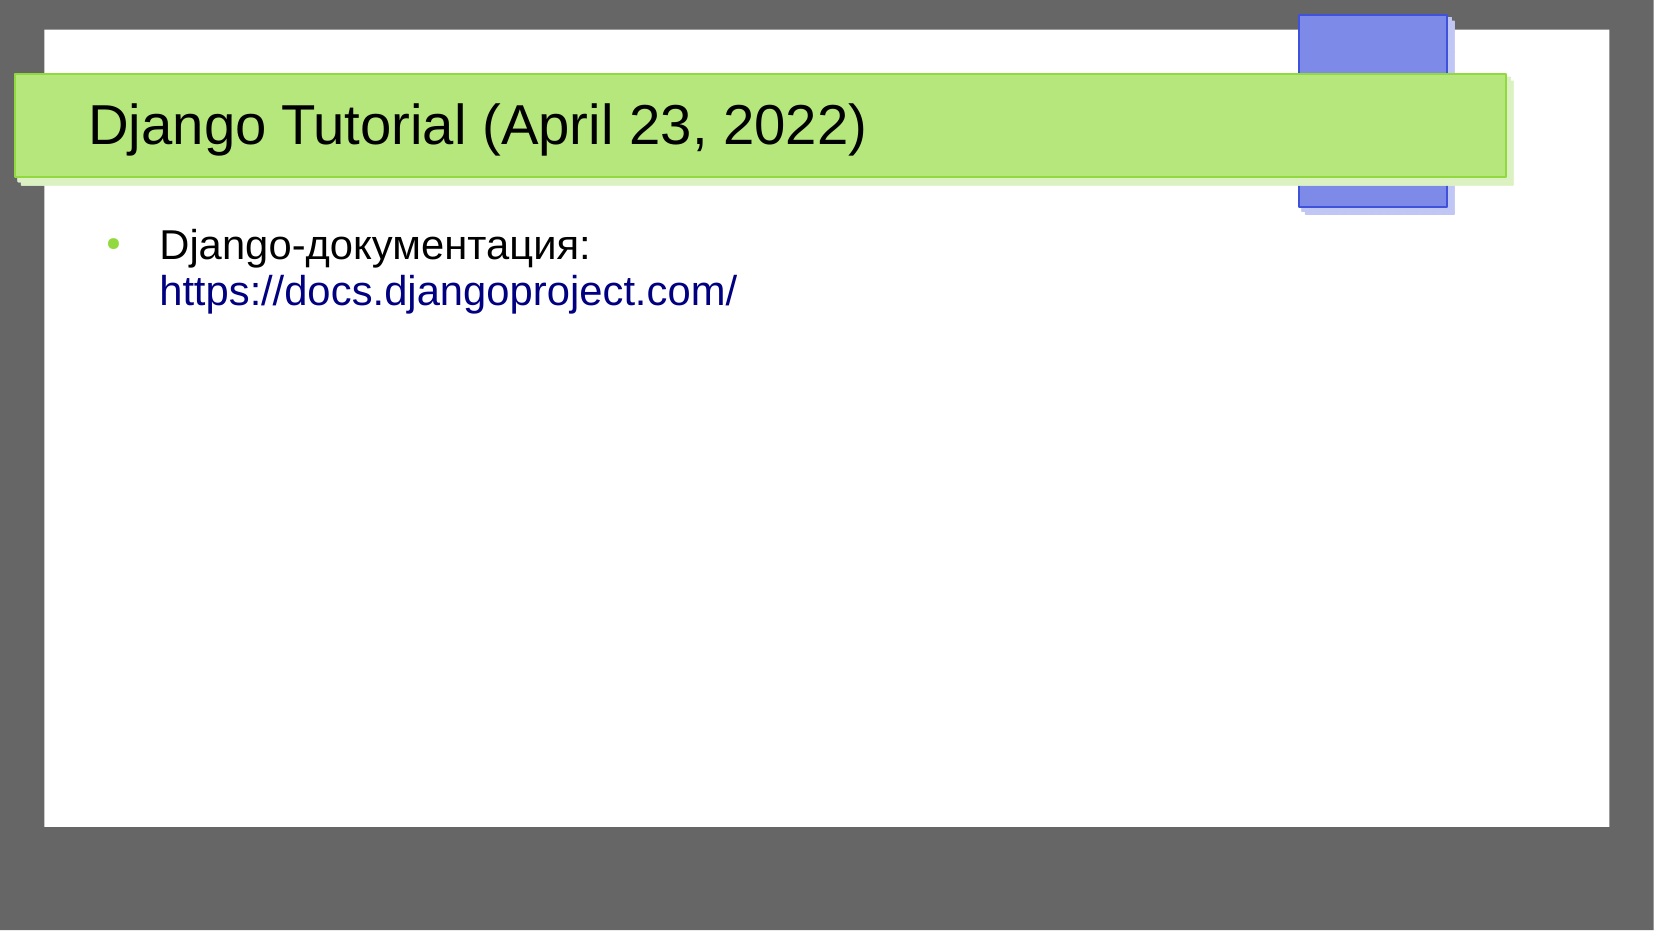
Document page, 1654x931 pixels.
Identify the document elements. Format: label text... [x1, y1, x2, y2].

title Django Tutorial (April 23, 2022) [88, 73, 1506, 178]
list Django-документация: https://docs.djangoproject.com/ [88, 221, 1565, 813]
